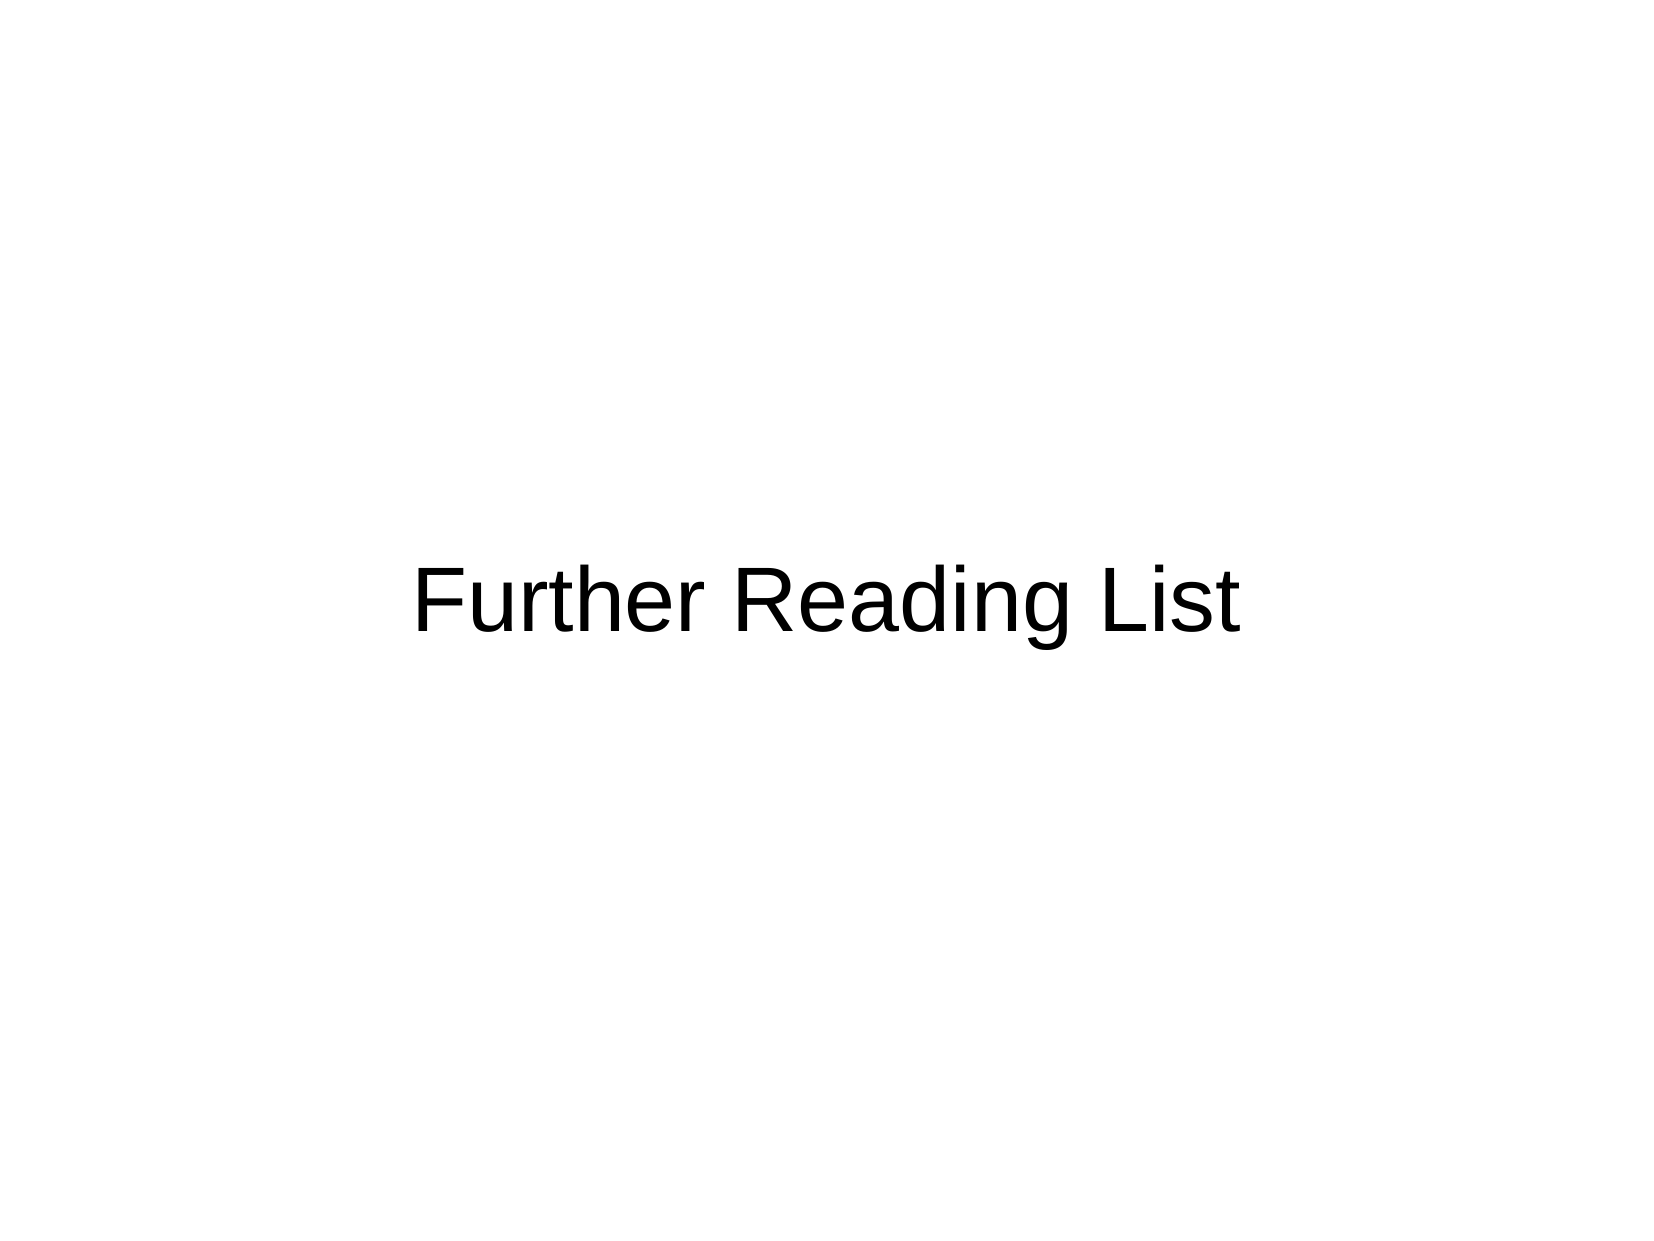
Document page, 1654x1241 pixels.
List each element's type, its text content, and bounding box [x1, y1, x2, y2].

title Further Reading List [82, 496, 1571, 704]
